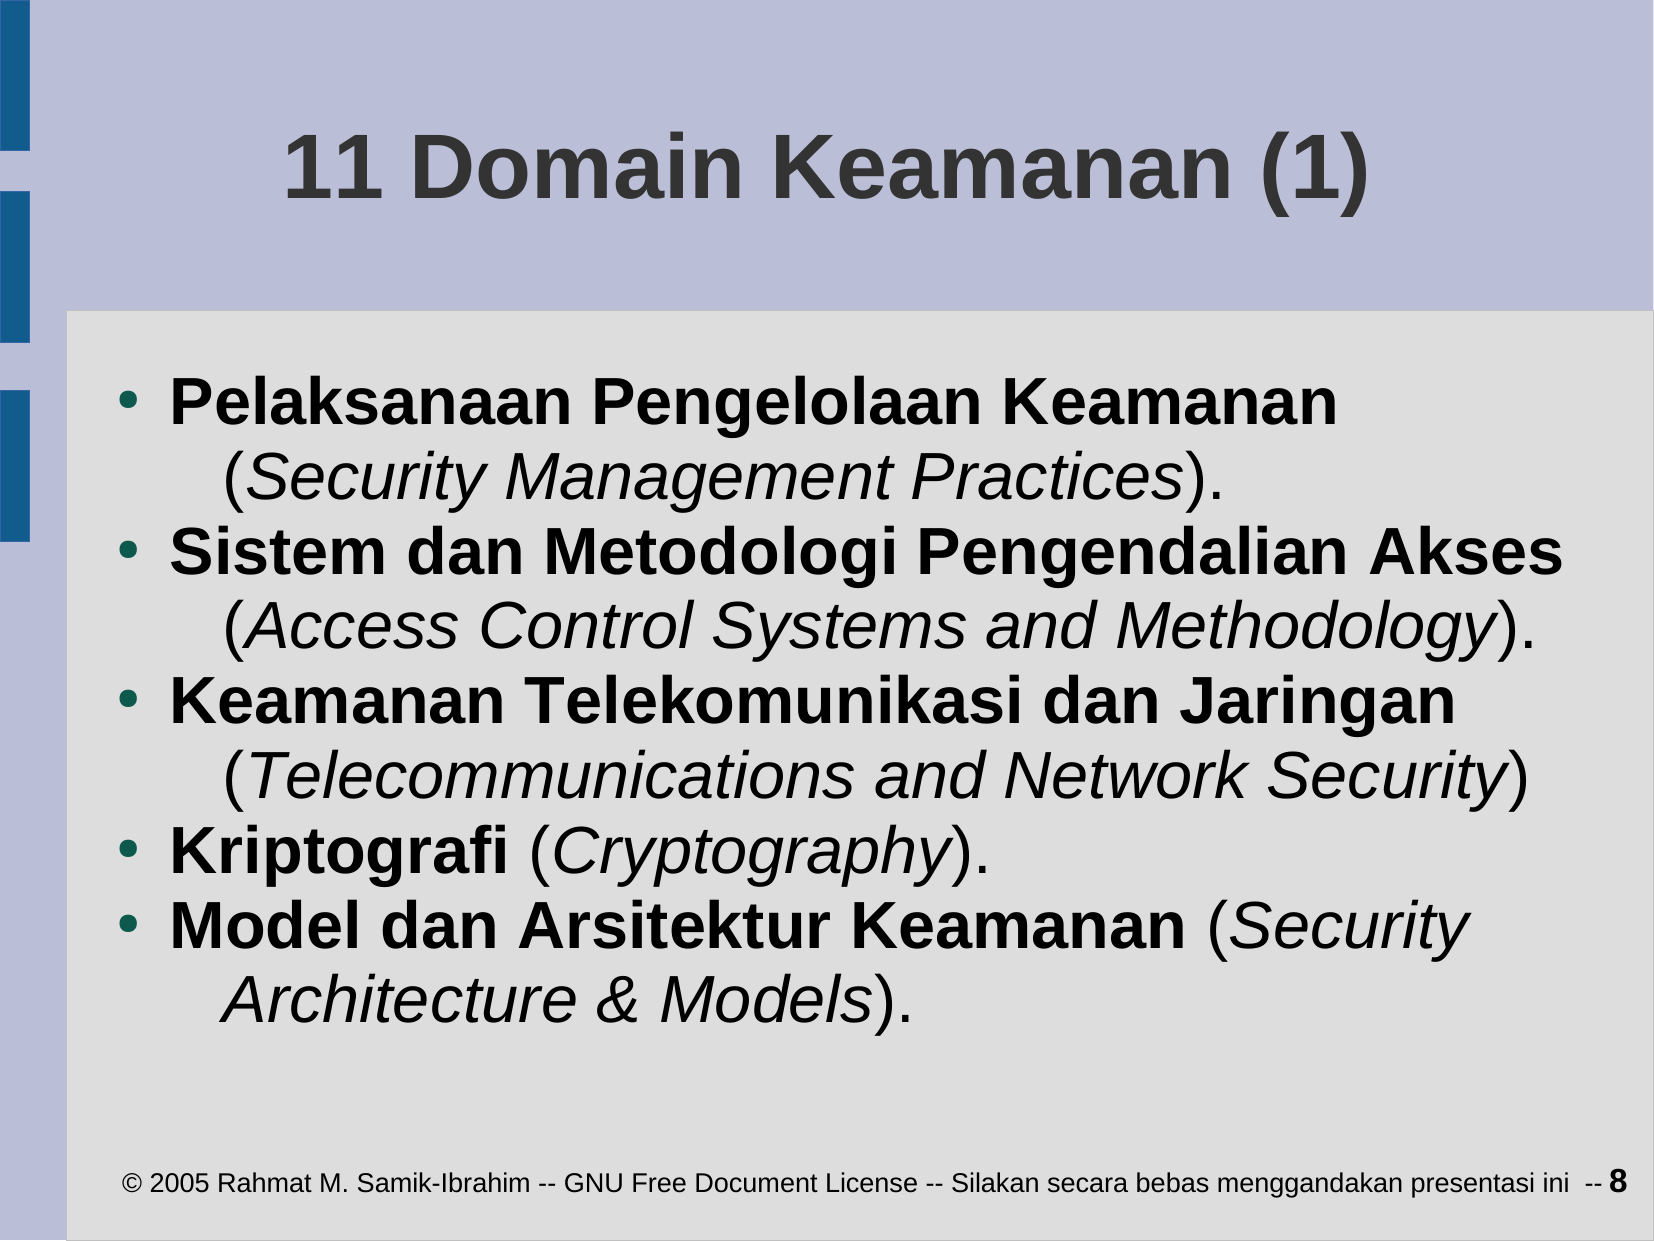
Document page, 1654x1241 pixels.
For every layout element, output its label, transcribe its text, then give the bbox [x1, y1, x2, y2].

list Pelaksanaan Pengelolaan Keamanan (Security Management Practices). Sistem dan Metodologi Pengendalian Akses (Access Control Systems and Methodology). Keamanan Telekomunikasi dan Jaringan (Telecommunications and Network Security) Kriptografi (Cryptography). Model dan Arsitektur Keamanan (Security Architecture & Models). [80, 364, 1610, 1146]
title 11 Domain Keamanan (1) [121, 63, 1534, 271]
